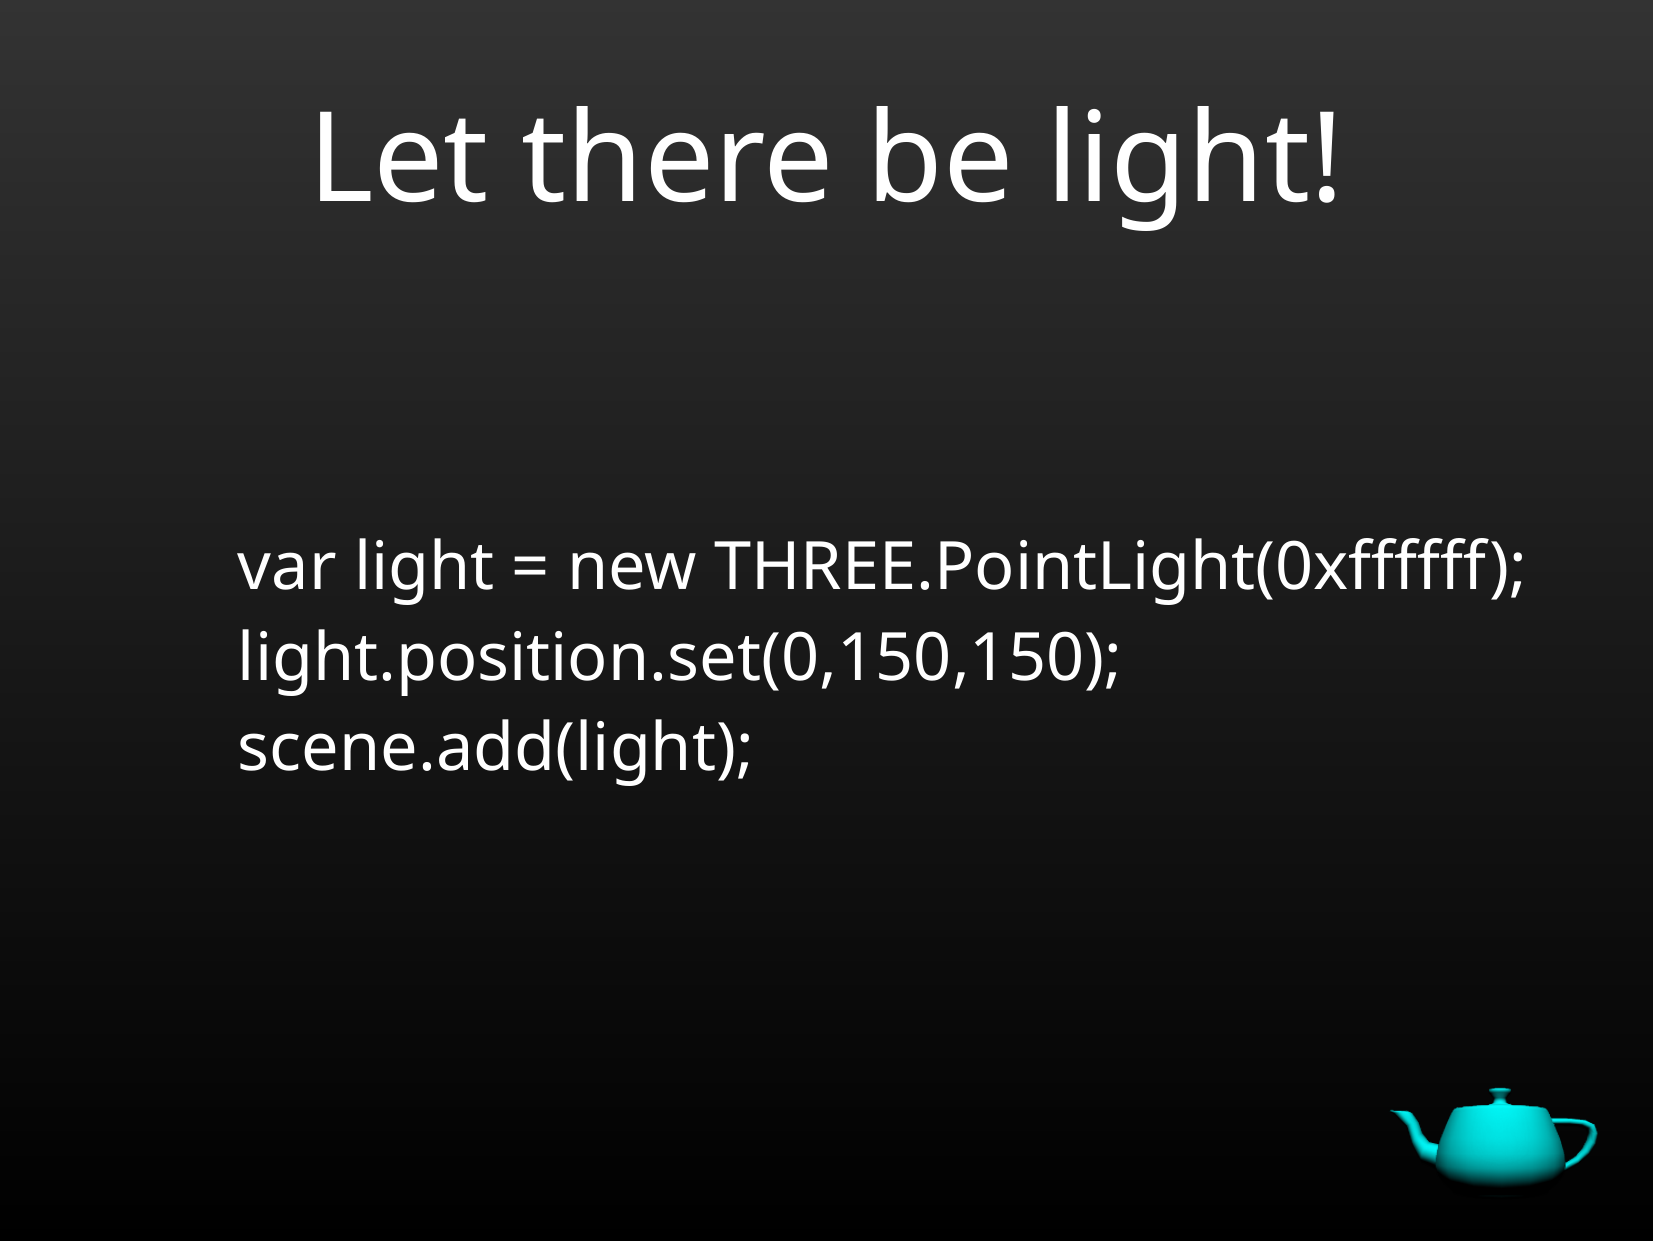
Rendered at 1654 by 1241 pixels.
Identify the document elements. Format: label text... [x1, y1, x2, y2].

title Let there be light! [82, 56, 1571, 250]
subtitle var light = new THREE.PointLight(0xffffff); light.position.set(0,150,150); scene.add(light); [82, 297, 1571, 1102]
picture [1387, 1085, 1600, 1201]
